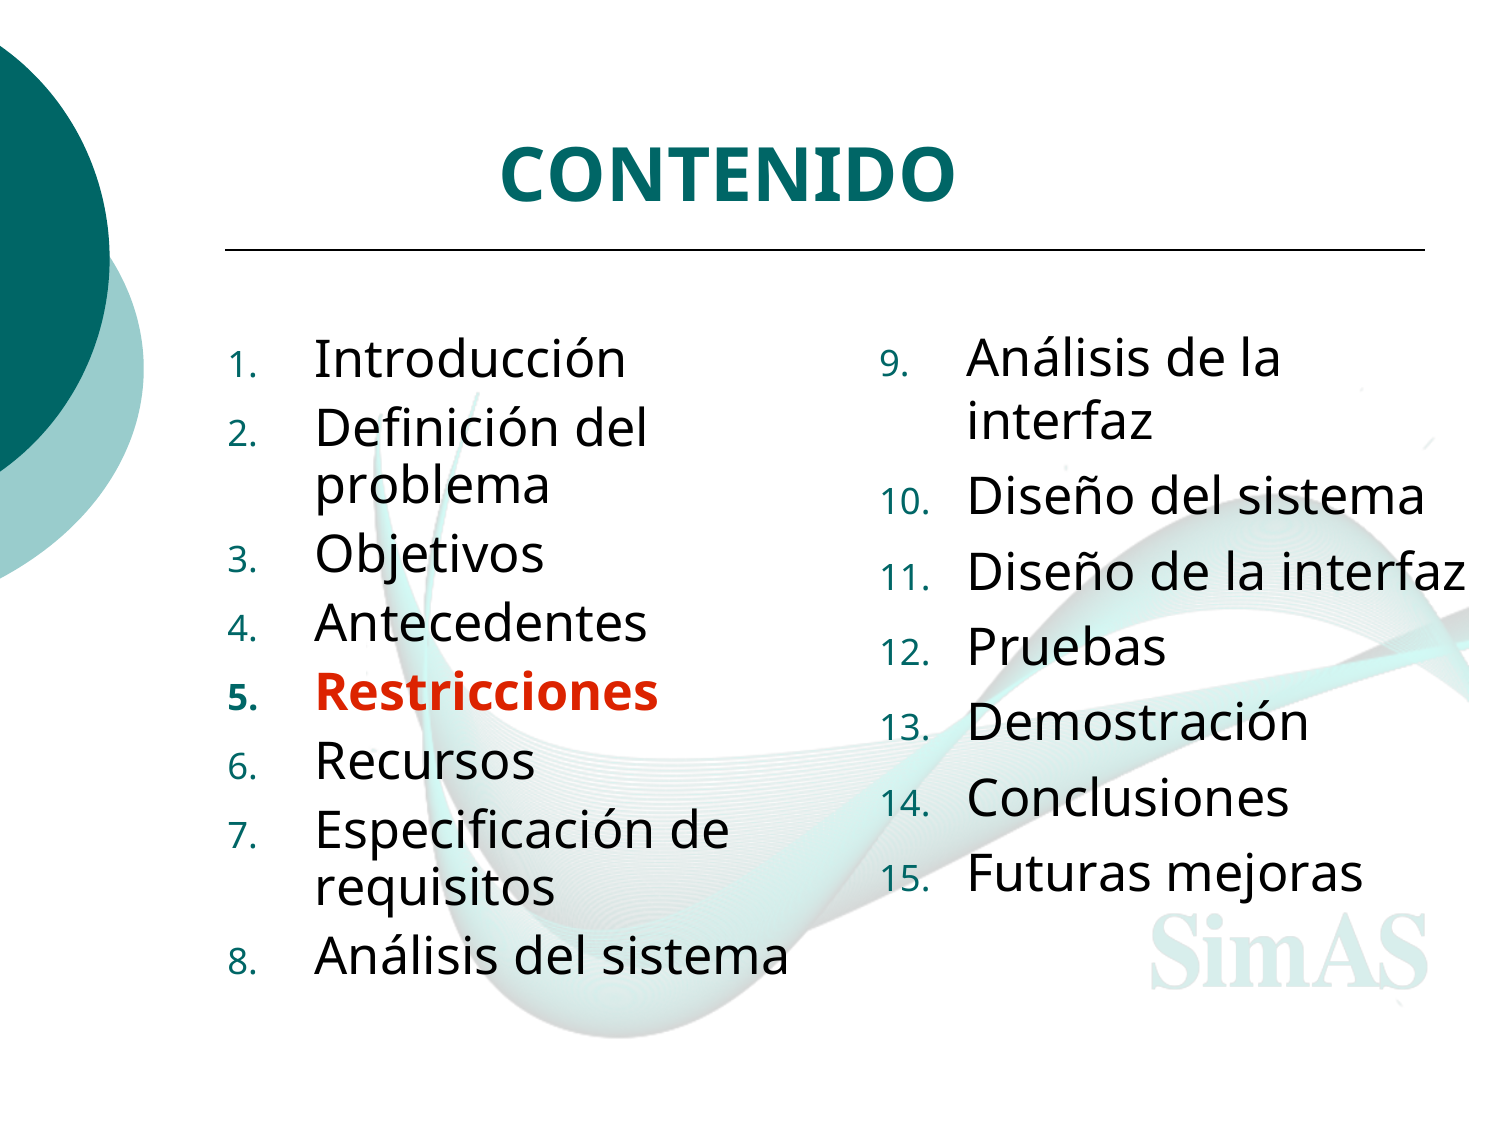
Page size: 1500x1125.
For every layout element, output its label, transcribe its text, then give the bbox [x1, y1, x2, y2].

list Introducción Definición del problema Objetivos Antecedentes Restricciones Recursos Especificación de requisitos Análisis del sistema [212, 325, 863, 1063]
list Análisis de la interfaz Diseño del sistema Diseño de la interfaz Pruebas Demostración Conclusiones Futuras mejoras [864, 317, 1499, 1040]
title CONTENIDO [484, 118, 1299, 225]
picture [366, 386, 1469, 1040]
